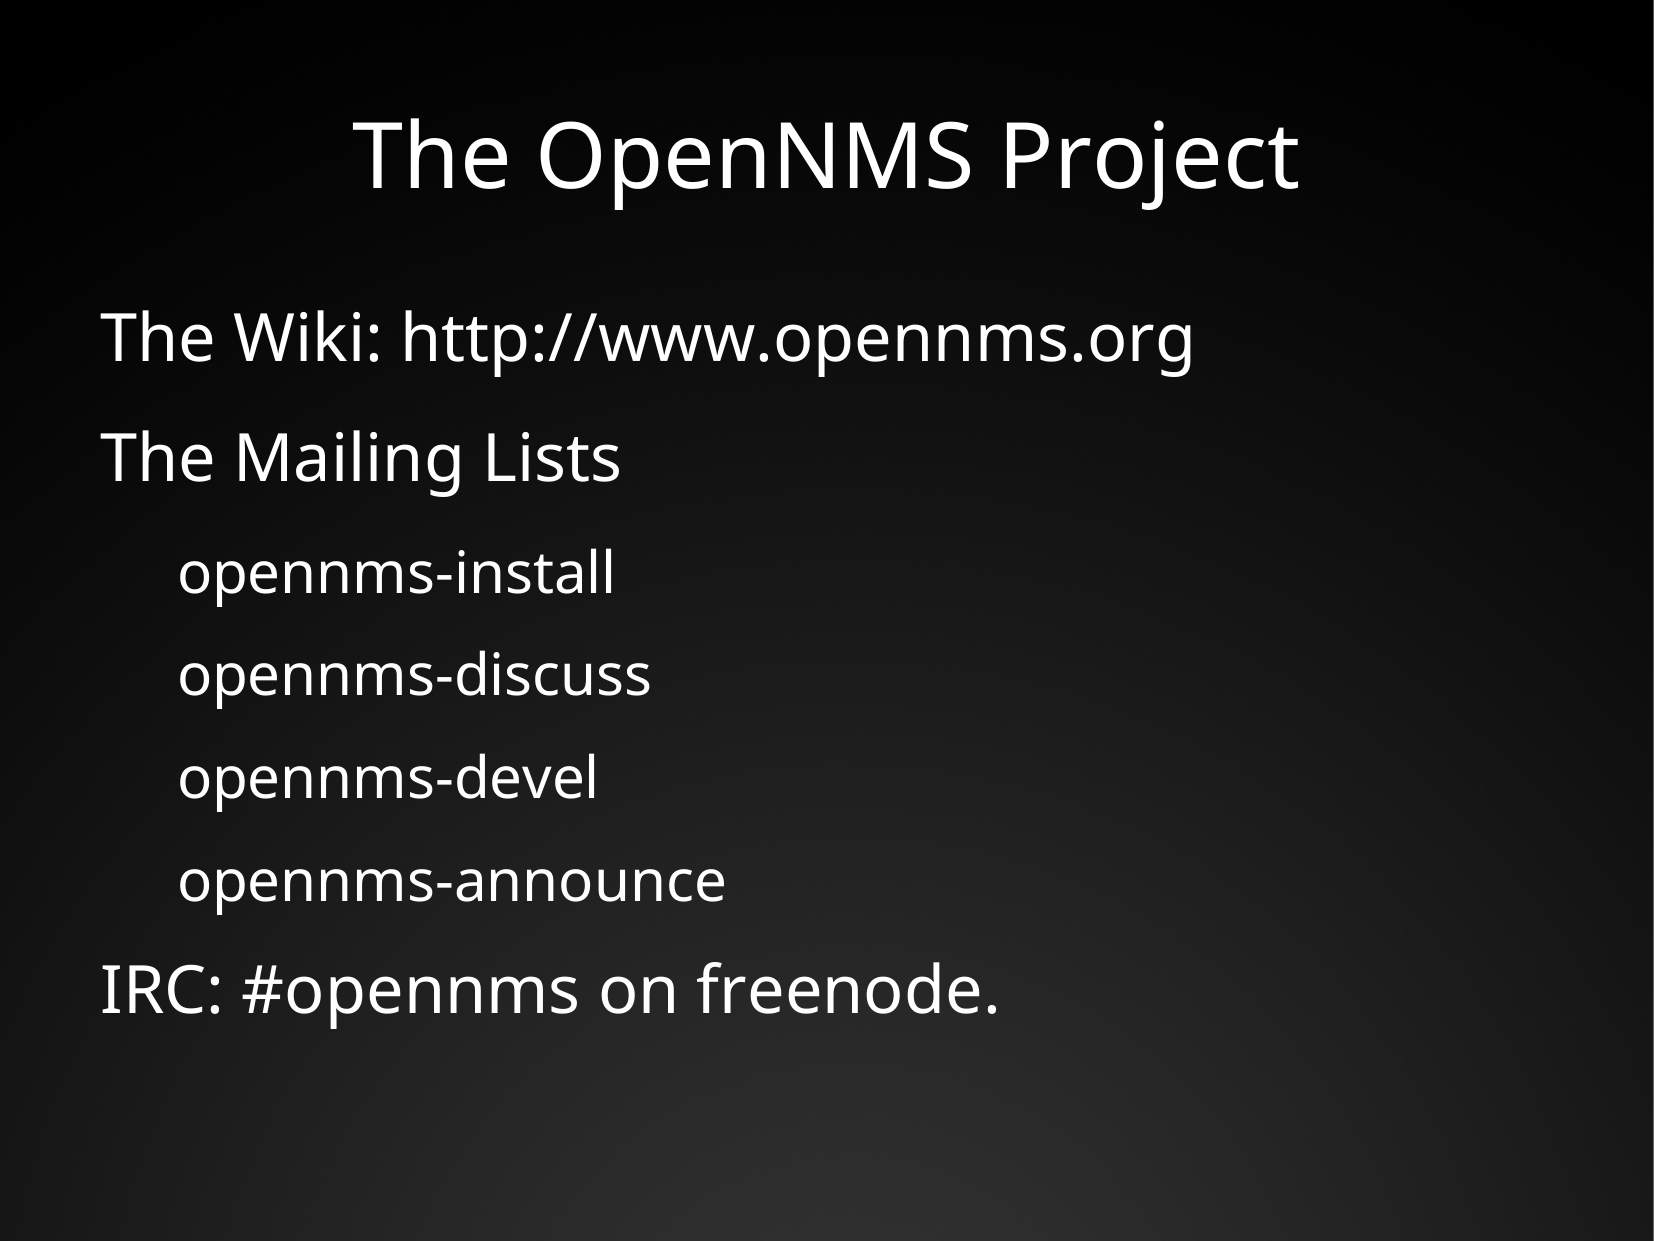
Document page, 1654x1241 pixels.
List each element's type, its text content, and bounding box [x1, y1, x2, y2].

list The Wiki: http://www.opennms.org The Mailing Lists opennms-install opennms-discuss opennms-devel opennms-announce IRC: #opennms on freenode. [82, 290, 1571, 1109]
title The OpenNMS Project [82, 49, 1571, 257]
picture [0, 0, 1654, 1241]
